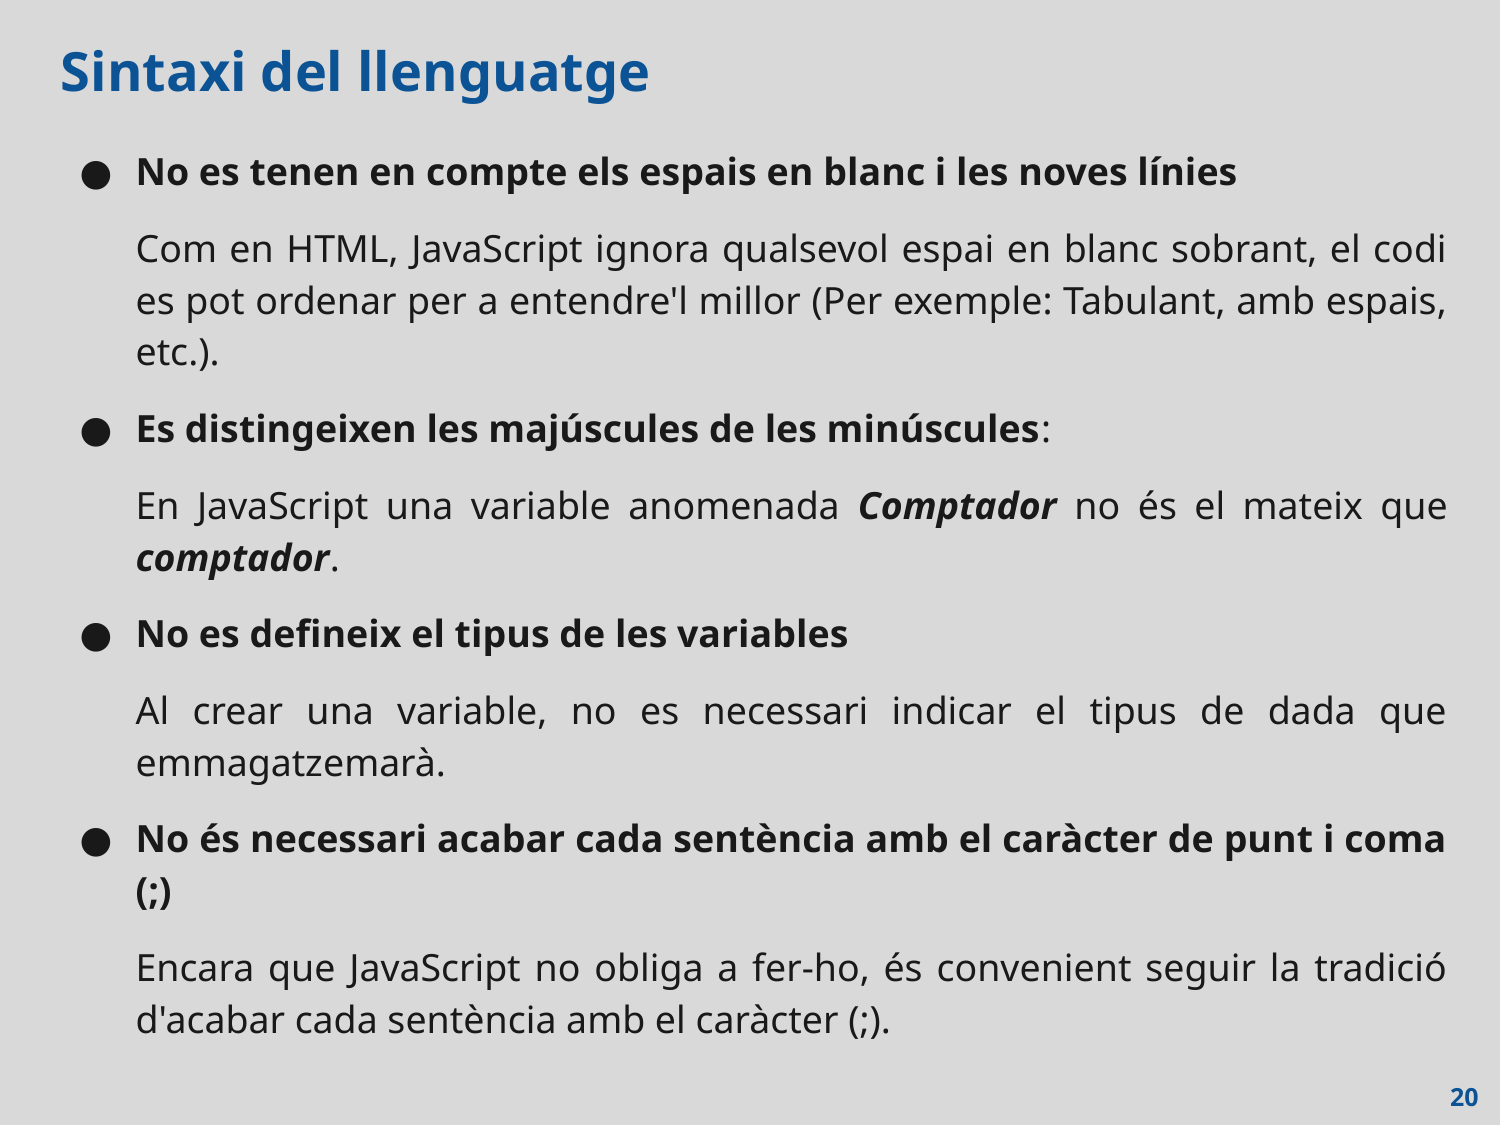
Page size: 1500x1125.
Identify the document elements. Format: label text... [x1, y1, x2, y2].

title Sintaxi del llenguatge [45, 18, 1439, 120]
slide_number <número> [1395, 1072, 1494, 1125]
list No es tenen en compte els espais en blanc i les noves línies Com en HTML, JavaScript ignora qualsevol espai en blanc sobrant, el codi es pot ordenar per a entendre'l millor (Per exemple: Tabulant, amb espais, etc.). Es distingeixen les majúscules de les minúscules: En JavaScript una variable anomenada Comptador no és el mateix que comptador. No es defineix el tipus de les variables Al crear una variable, no es necessari indicar el tipus de dada que emmagatzemarà. No és necessari acabar cada sentència amb el caràcter de punt i coma (;) Encara que JavaScript no obliga a fer-ho, és convenient seguir la tradició d'acabar cada sentència amb el caràcter (;). [45, 126, 1464, 1049]
